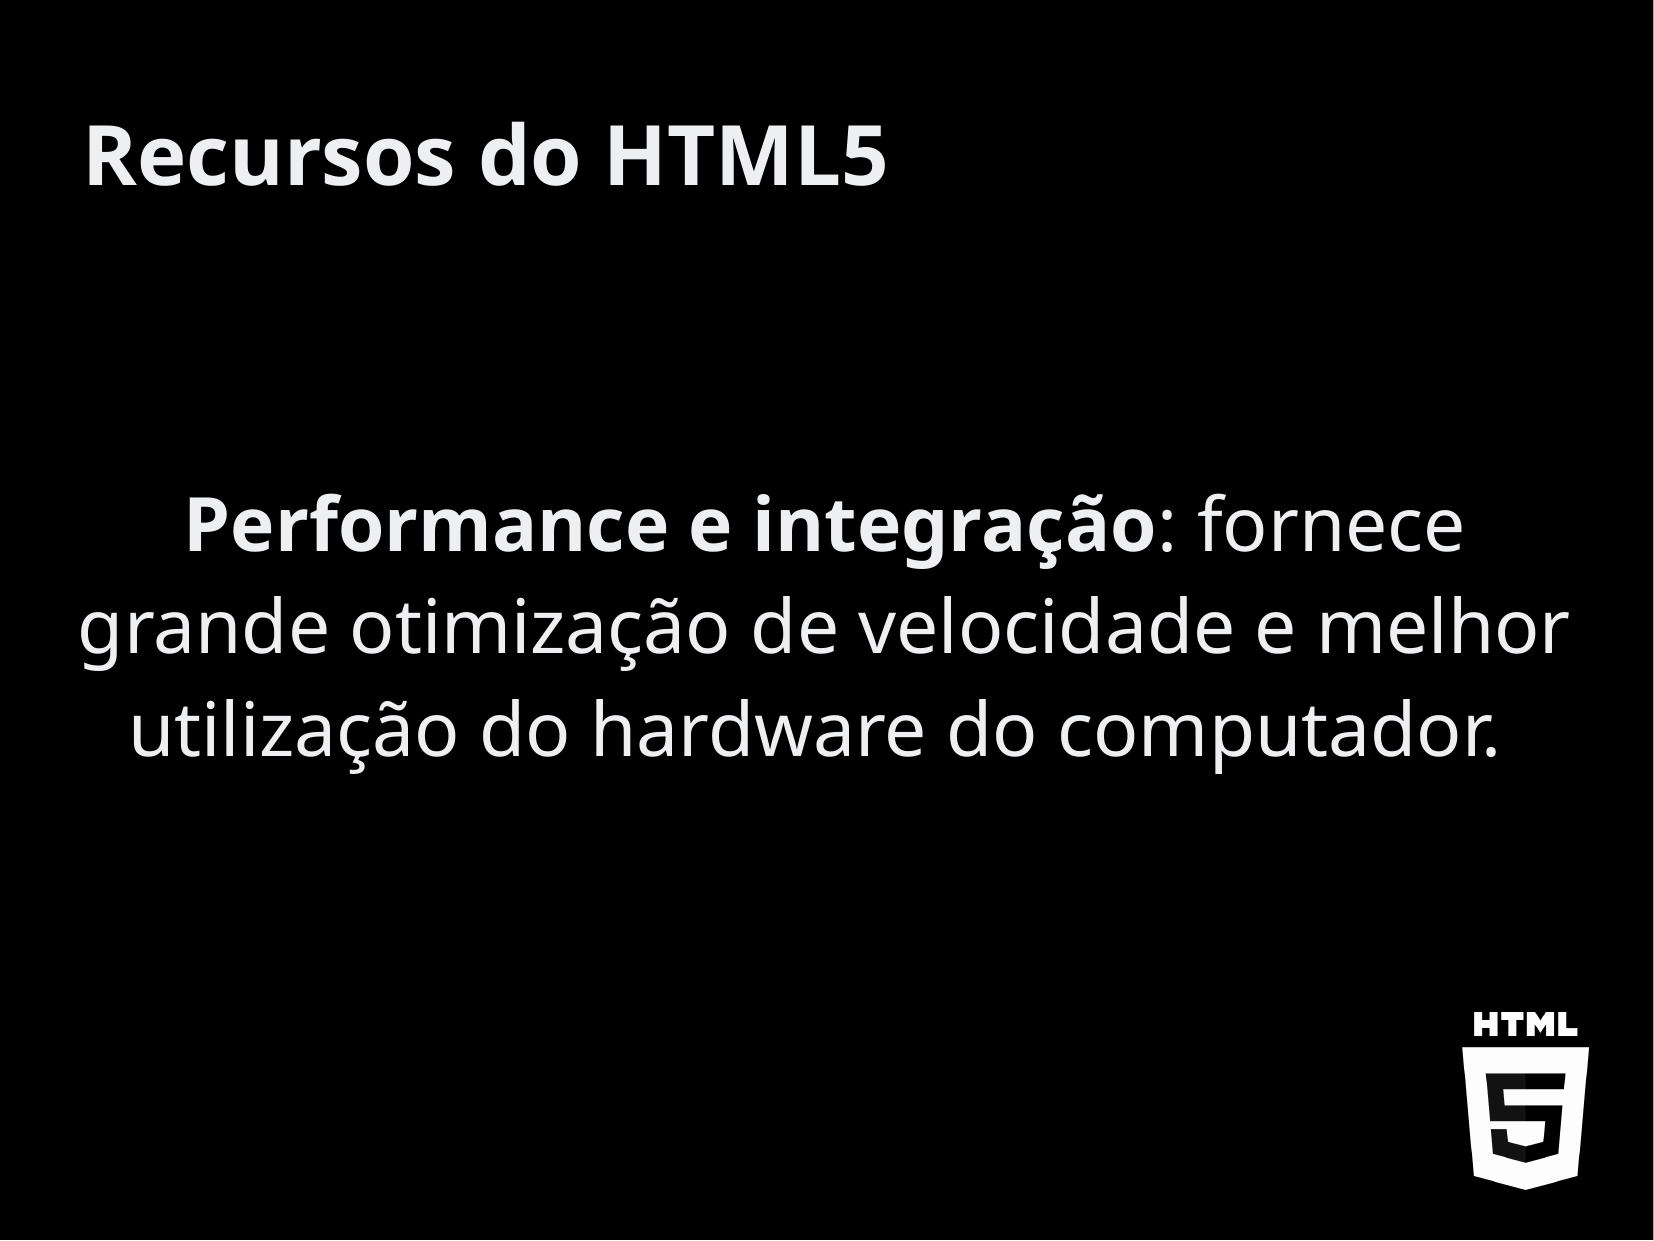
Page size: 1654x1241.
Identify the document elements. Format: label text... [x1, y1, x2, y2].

picture [1436, 1012, 1615, 1190]
title Recursos do HTML5 [82, 56, 1571, 250]
title Performance e integração: fornece grande otimização de velocidade e melhor utilização do hardware do computador. [75, 450, 1576, 800]
